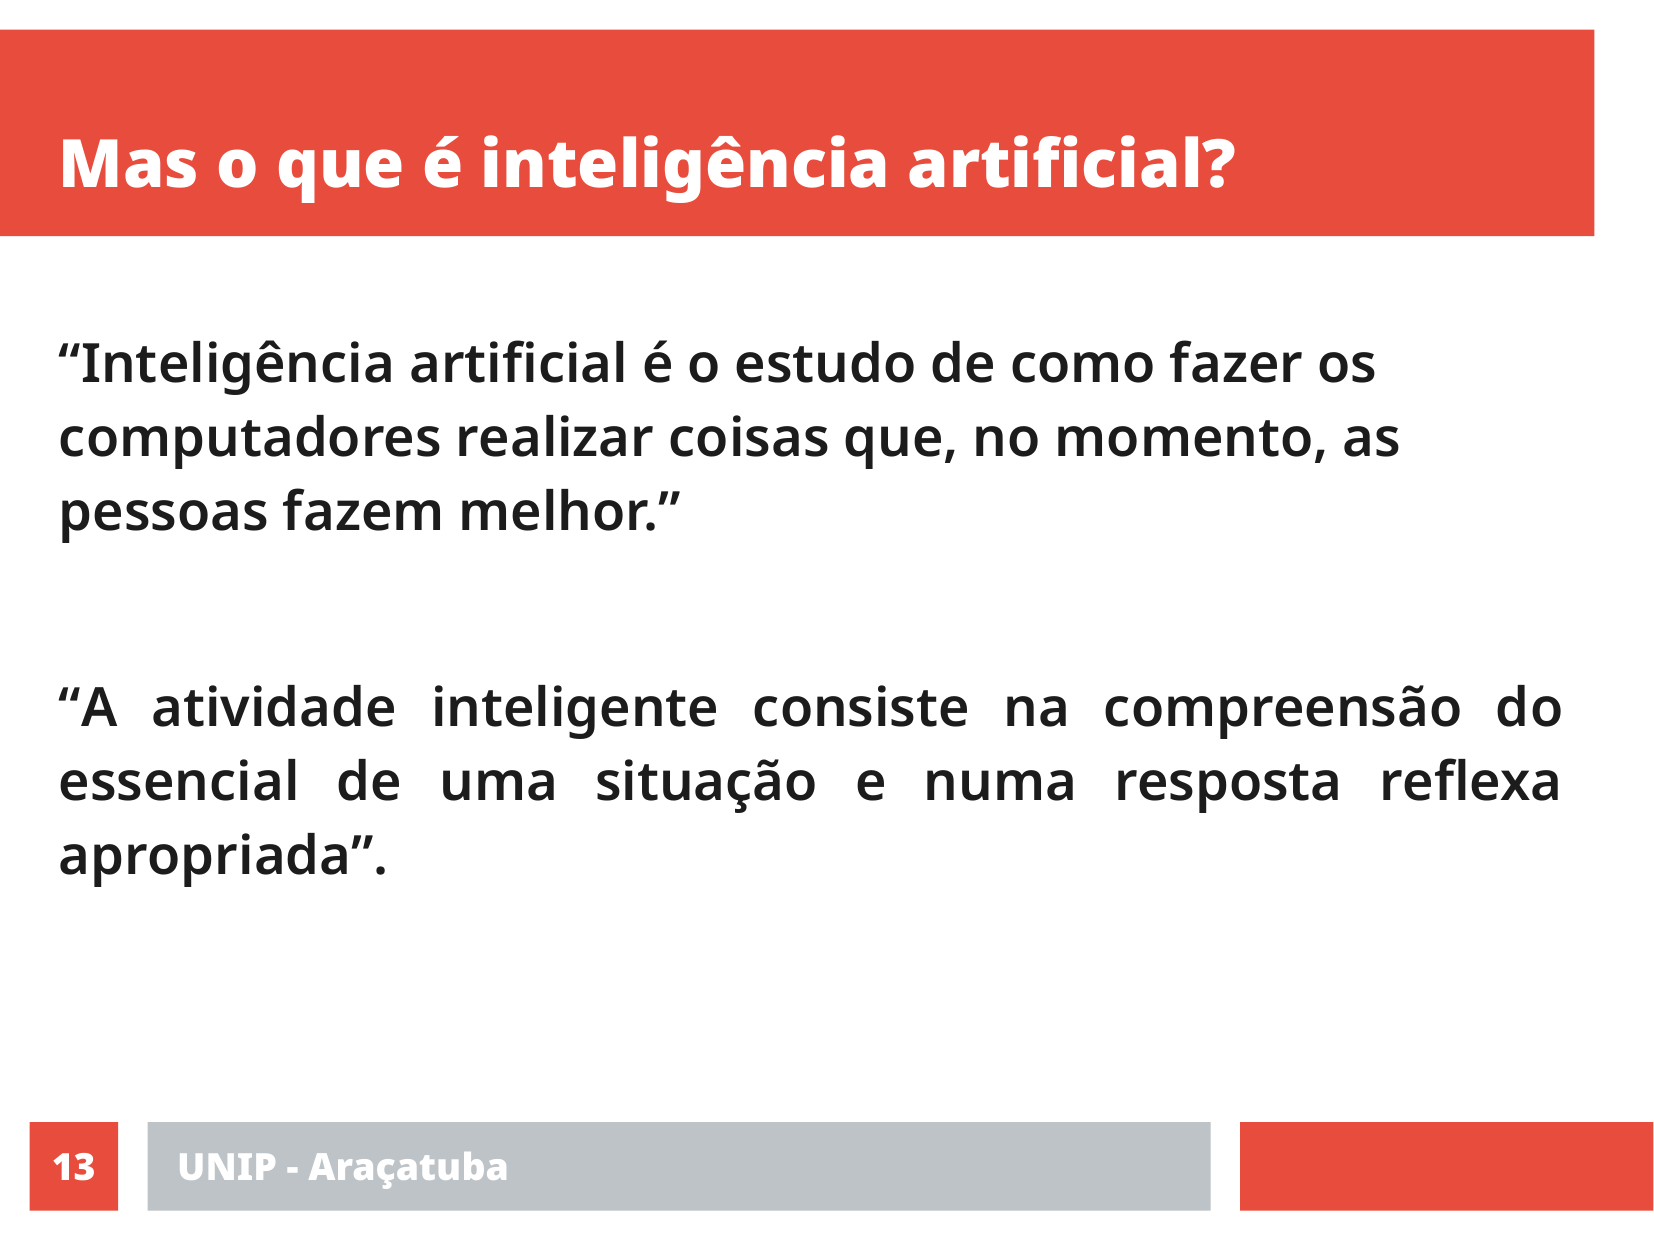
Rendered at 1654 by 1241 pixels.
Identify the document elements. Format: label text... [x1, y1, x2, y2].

title Mas o que é inteligência artificial? [59, 59, 1595, 207]
list “Inteligência artificial é o estudo de como fazer os computadores realizar coisas que, no momento, as pessoas fazem melhor.” “A atividade inteligente consiste na compreensão do essencial de uma situação e numa resposta reflexa apropriada”. [59, 324, 1565, 1093]
